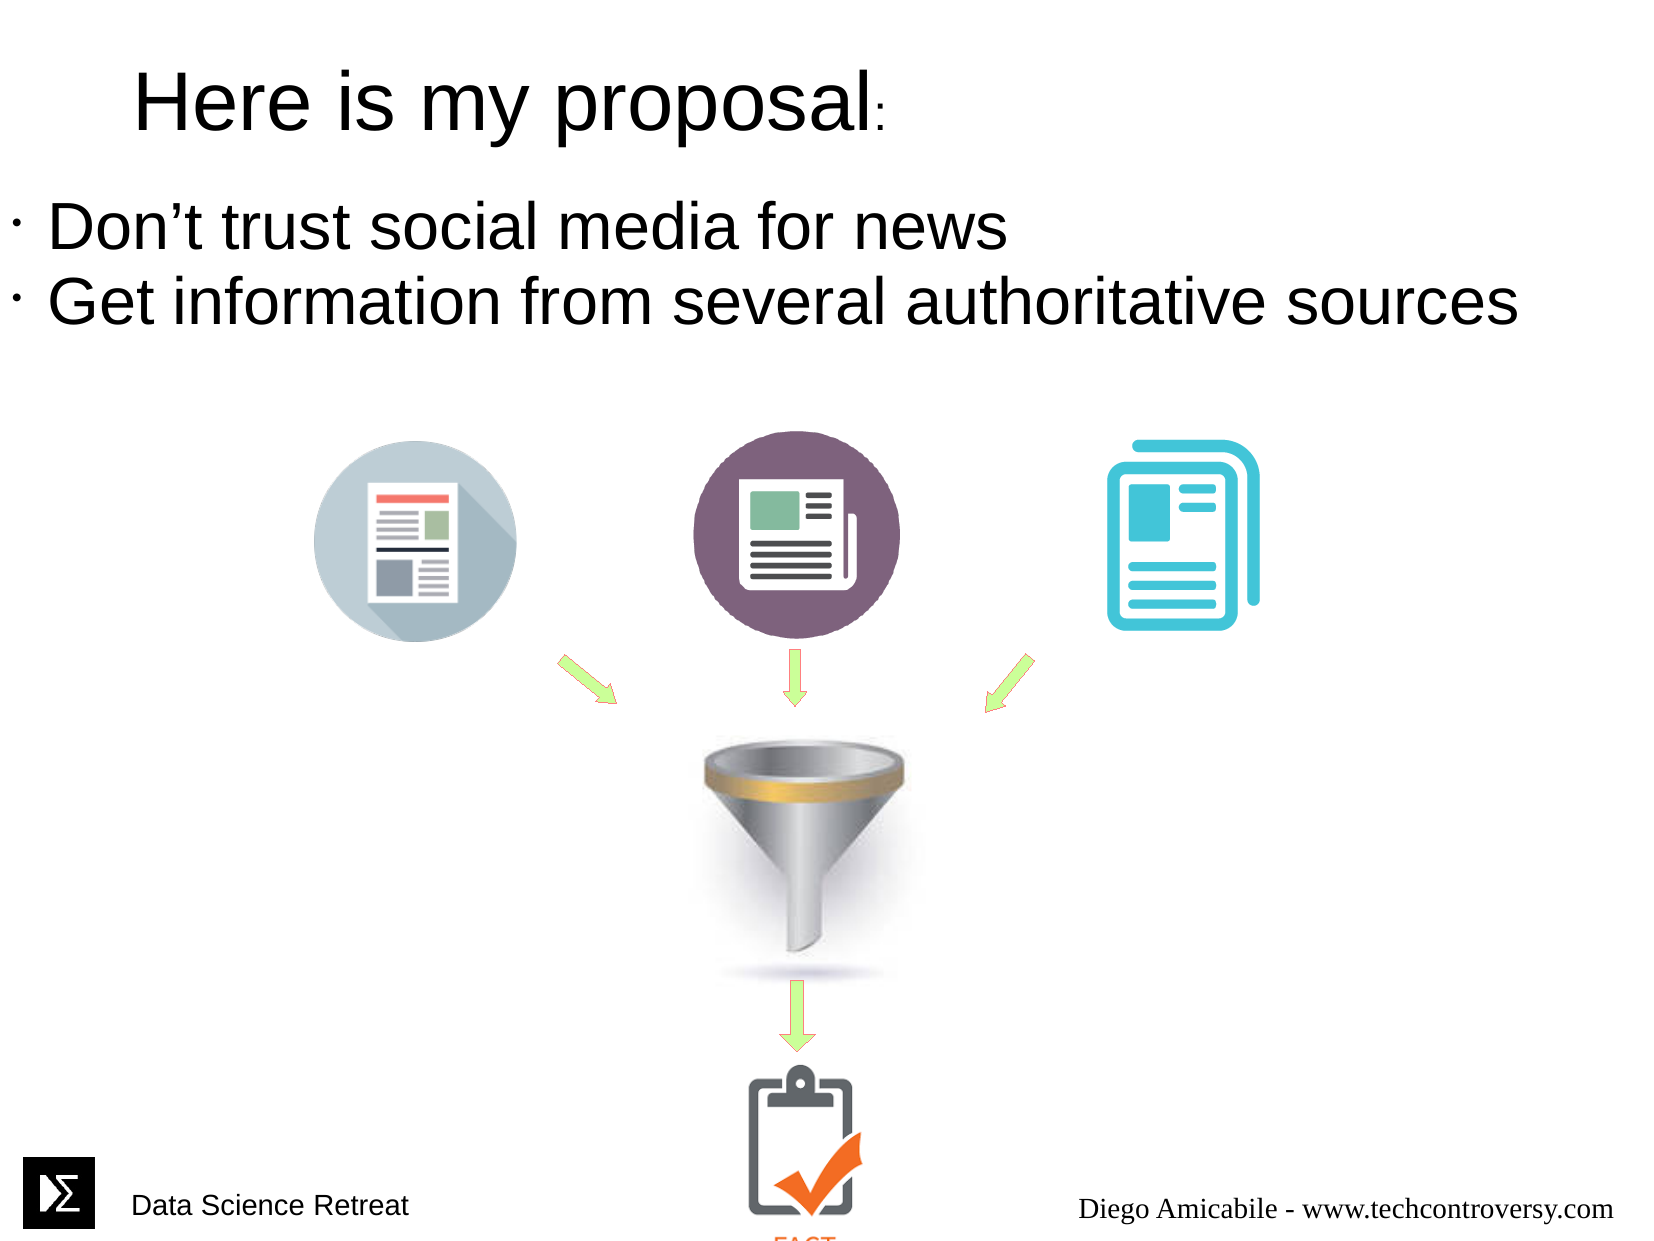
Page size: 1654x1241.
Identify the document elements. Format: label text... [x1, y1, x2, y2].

text_box [985, 653, 1035, 713]
text_box [557, 654, 617, 704]
picture [1084, 436, 1281, 634]
subtitle Don’t trust social media for news Get information from several authoritative sources [11, 188, 1630, 339]
picture [312, 439, 517, 644]
text_box [783, 649, 807, 707]
picture [690, 427, 903, 641]
picture [661, 708, 957, 1004]
picture [23, 1157, 95, 1229]
text_box Here is my proposal: [118, 47, 1017, 156]
text_box [779, 980, 816, 1052]
picture [685, 1042, 919, 1241]
